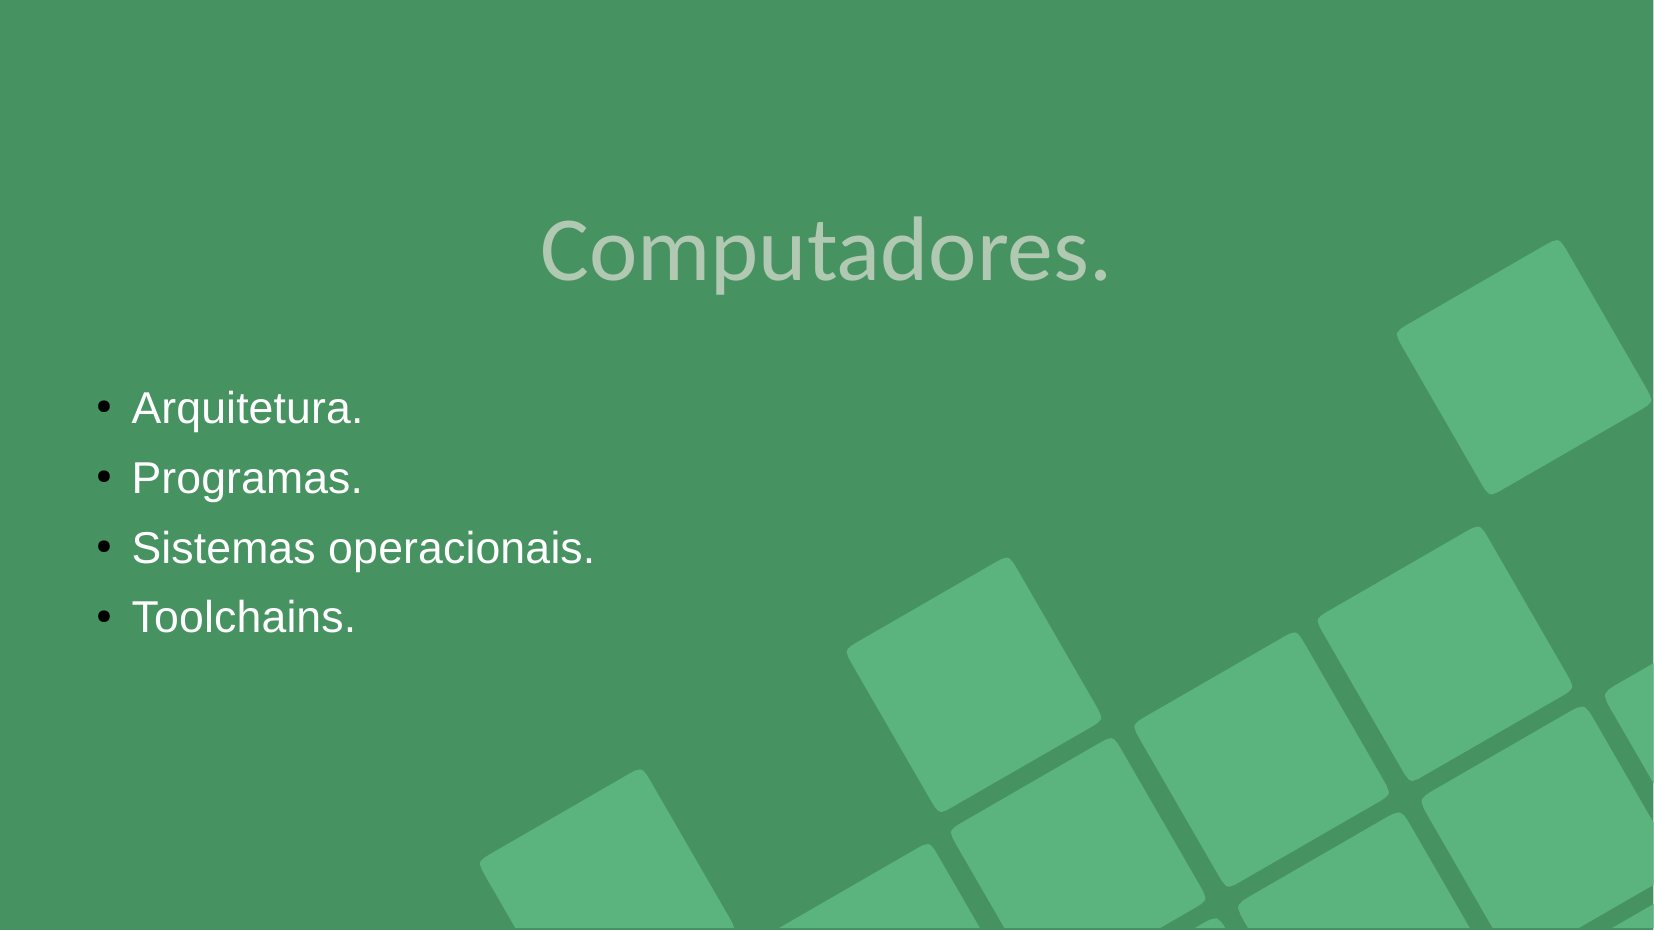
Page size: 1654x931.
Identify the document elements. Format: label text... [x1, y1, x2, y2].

list Arquitetura. Programas. Sistemas operacionais. Toolchains. [84, 382, 1573, 646]
title Computadores. [82, 180, 1571, 336]
